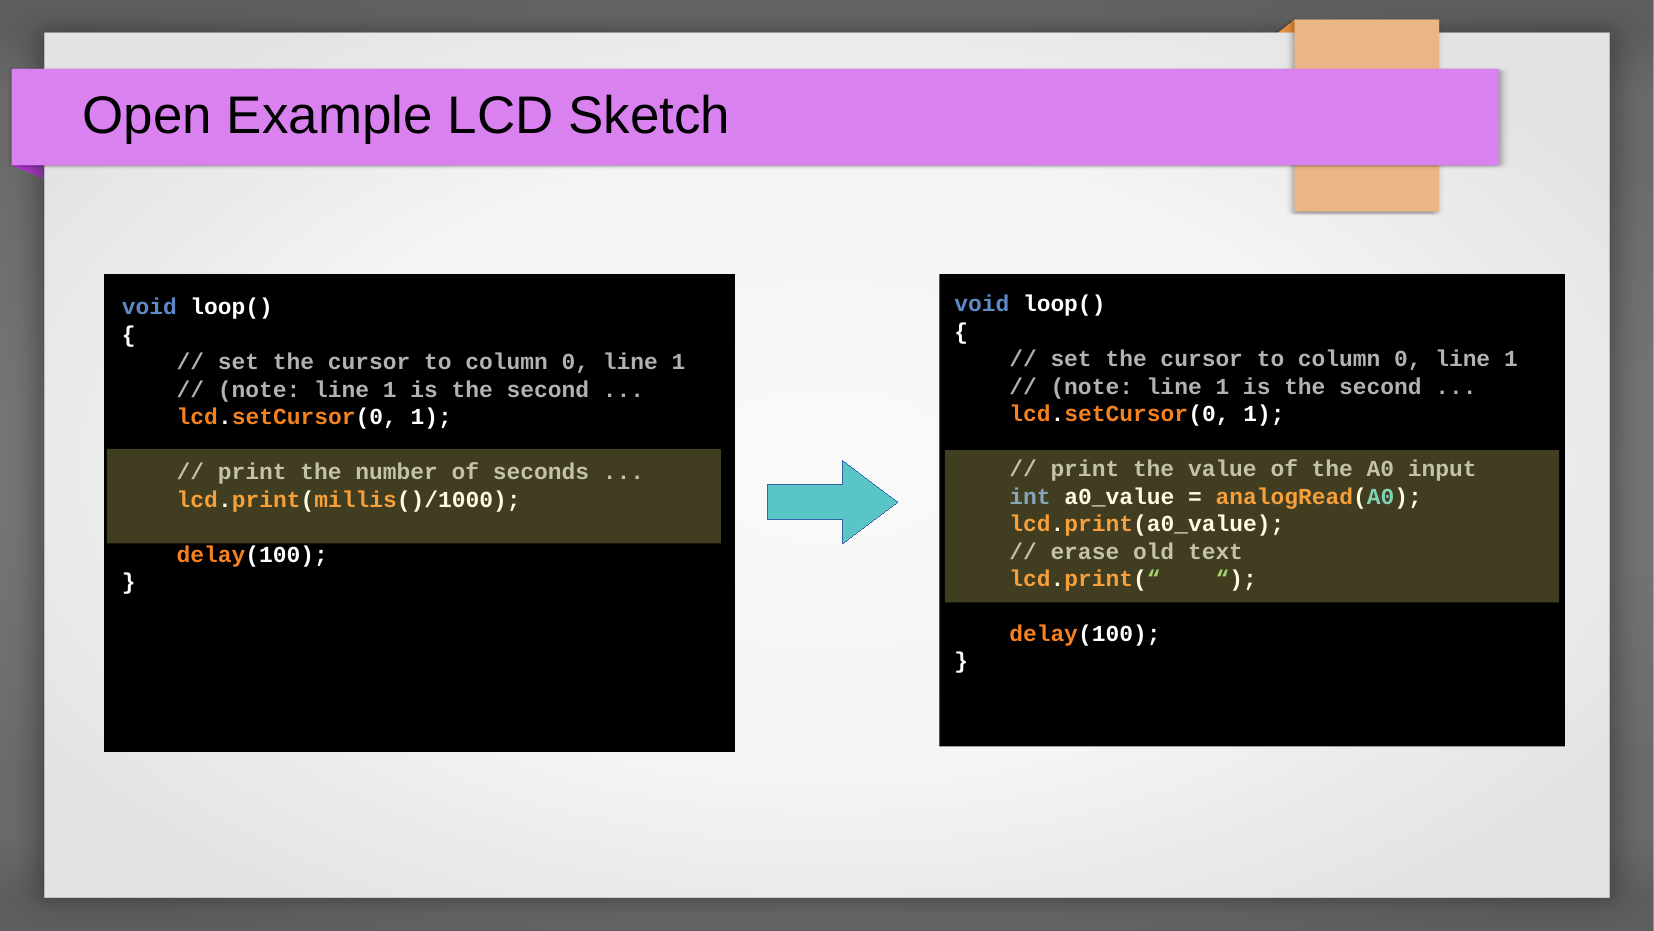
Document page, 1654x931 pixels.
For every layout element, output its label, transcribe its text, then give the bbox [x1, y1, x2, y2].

text_box [106, 448, 721, 544]
picture [0, 0, 1654, 931]
text_box [944, 450, 1560, 603]
title Open Example LCD Sketch [82, 37, 1571, 193]
text_box void loop() { // set the cursor to column 0, line 1 // (note: line 1 is the second ... lcd.setCursor(0, 1); // print the number of seconds ... lcd.print(millis()/1000); delay(100); } [106, 276, 733, 750]
text_box [767, 460, 898, 544]
text_box void loop() { // set the cursor to column 0, line 1 // (note: line 1 is the second ... lcd.setCursor(0, 1); // print the value of the A0 input int a0_value = analogRead(A0); lcd.print(a0_value); // erase old text lcd.print(“ “); delay(100); } [939, 274, 1565, 747]
